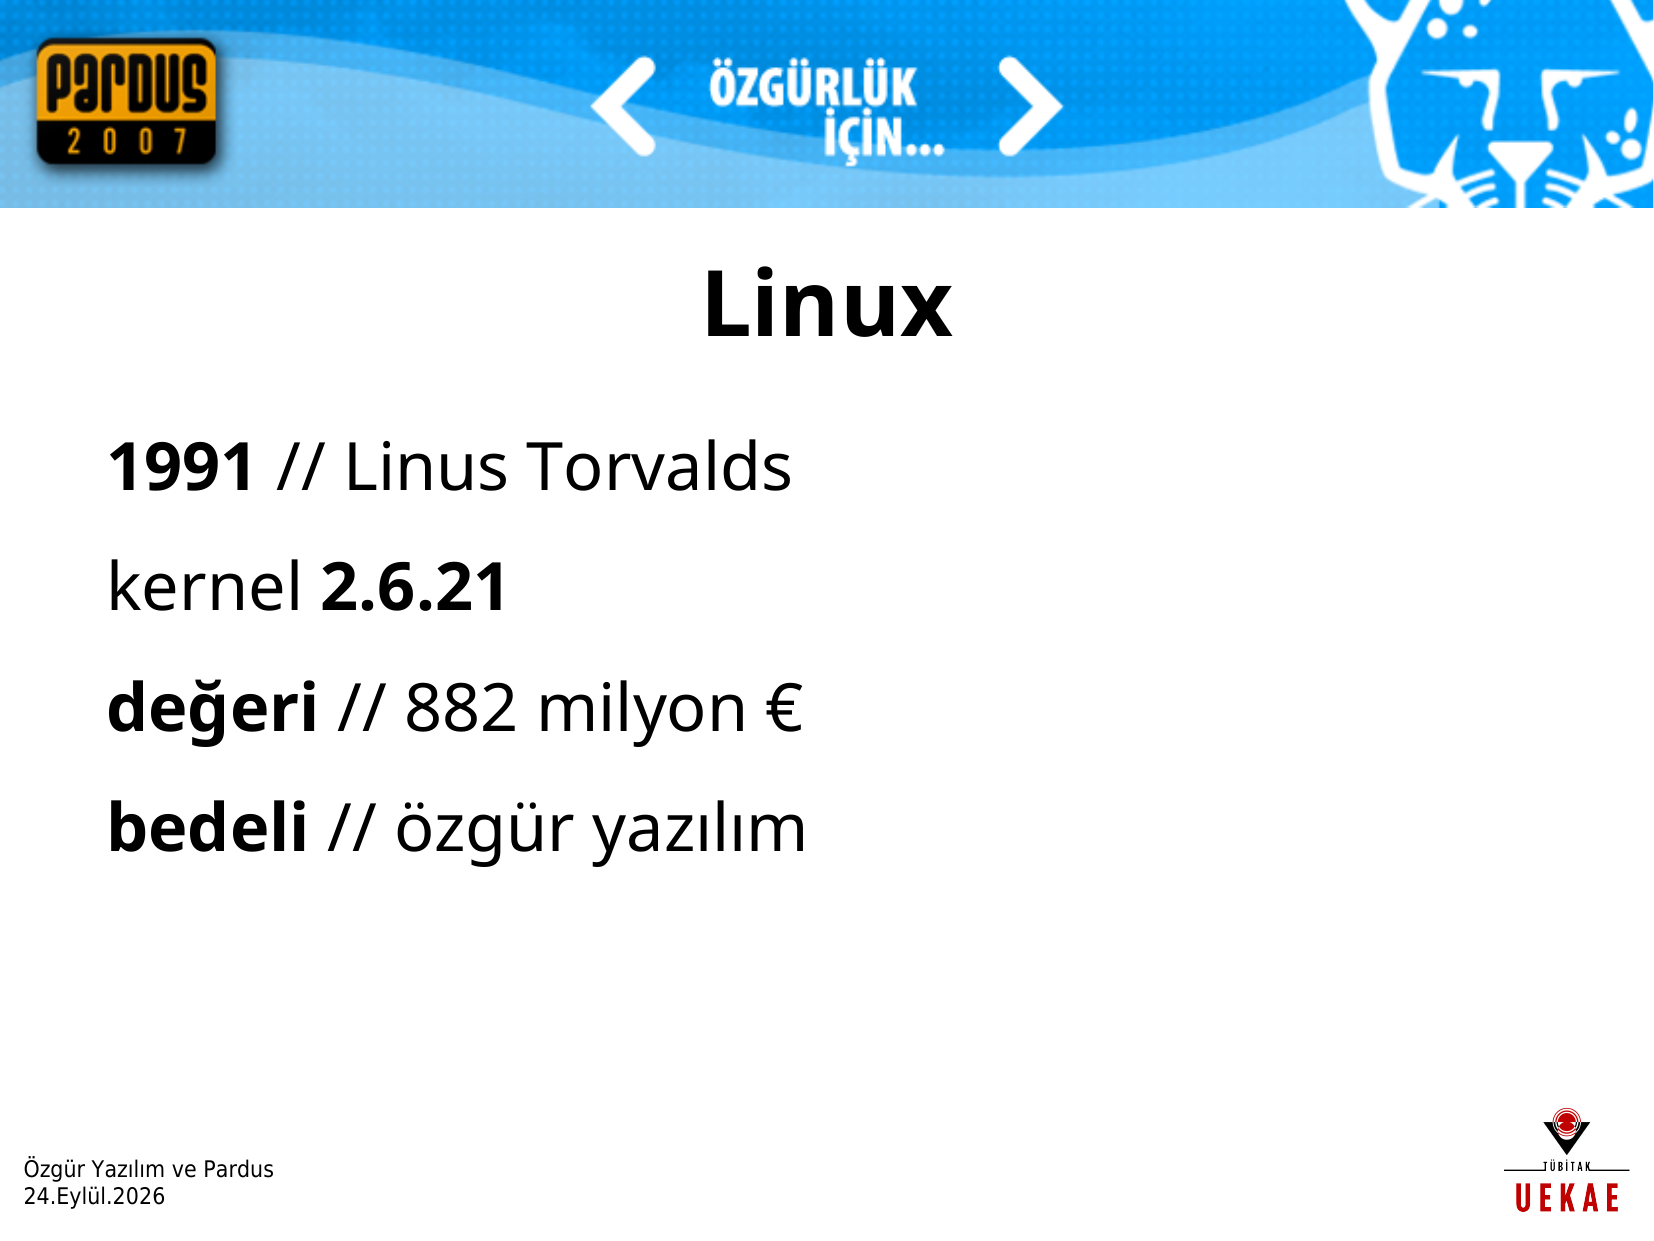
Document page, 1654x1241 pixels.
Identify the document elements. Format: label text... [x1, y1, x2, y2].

title Linux [82, 197, 1571, 405]
picture [1500, 1104, 1634, 1215]
picture [0, 0, 1654, 208]
list 1991 // Linus Torvalds kernel 2.6.21 değeri // 882 milyon € bedeli // özgür yazılım [88, 419, 1571, 1056]
